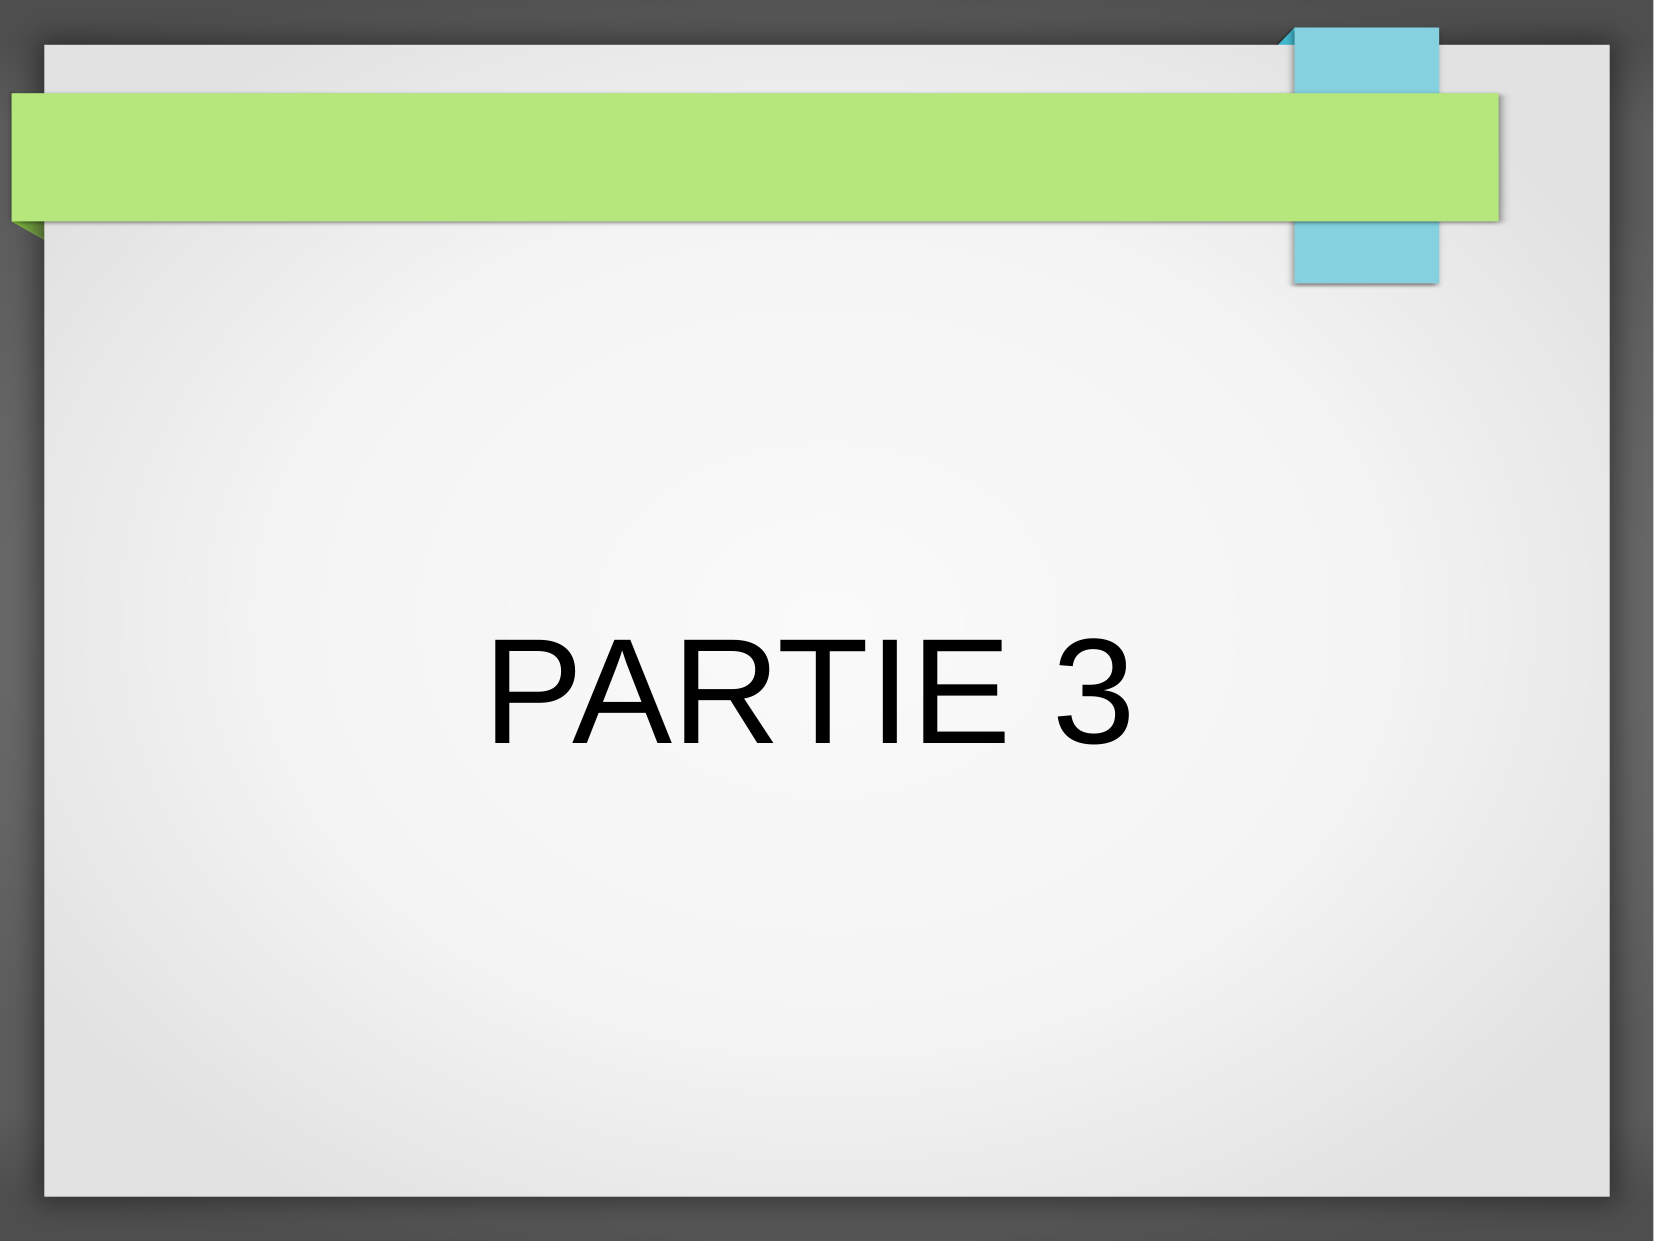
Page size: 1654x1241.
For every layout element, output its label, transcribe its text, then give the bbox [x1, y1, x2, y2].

list PARTIE 3 [82, 343, 1538, 1063]
picture [0, 0, 1654, 1241]
